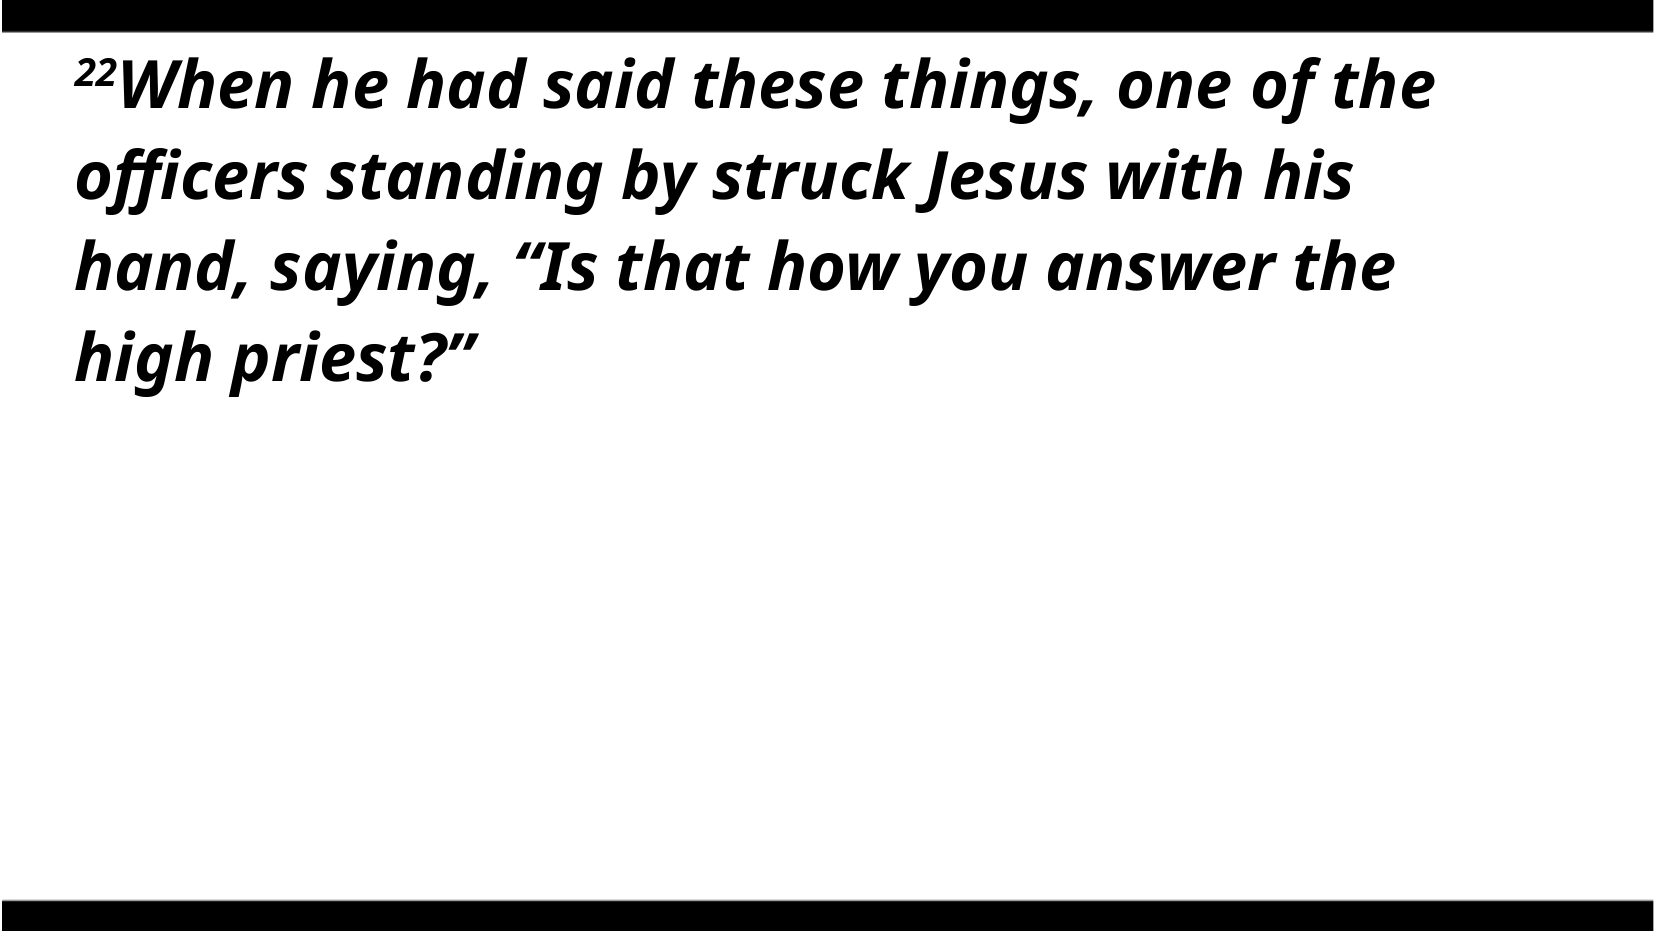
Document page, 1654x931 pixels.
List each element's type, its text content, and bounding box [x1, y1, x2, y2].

text_box 22When he had said these things, one of the officers standing by struck Jesus with his hand, saying, “Is that how you answer the high priest?” [60, 30, 1561, 312]
picture [2, 0, 1654, 931]
